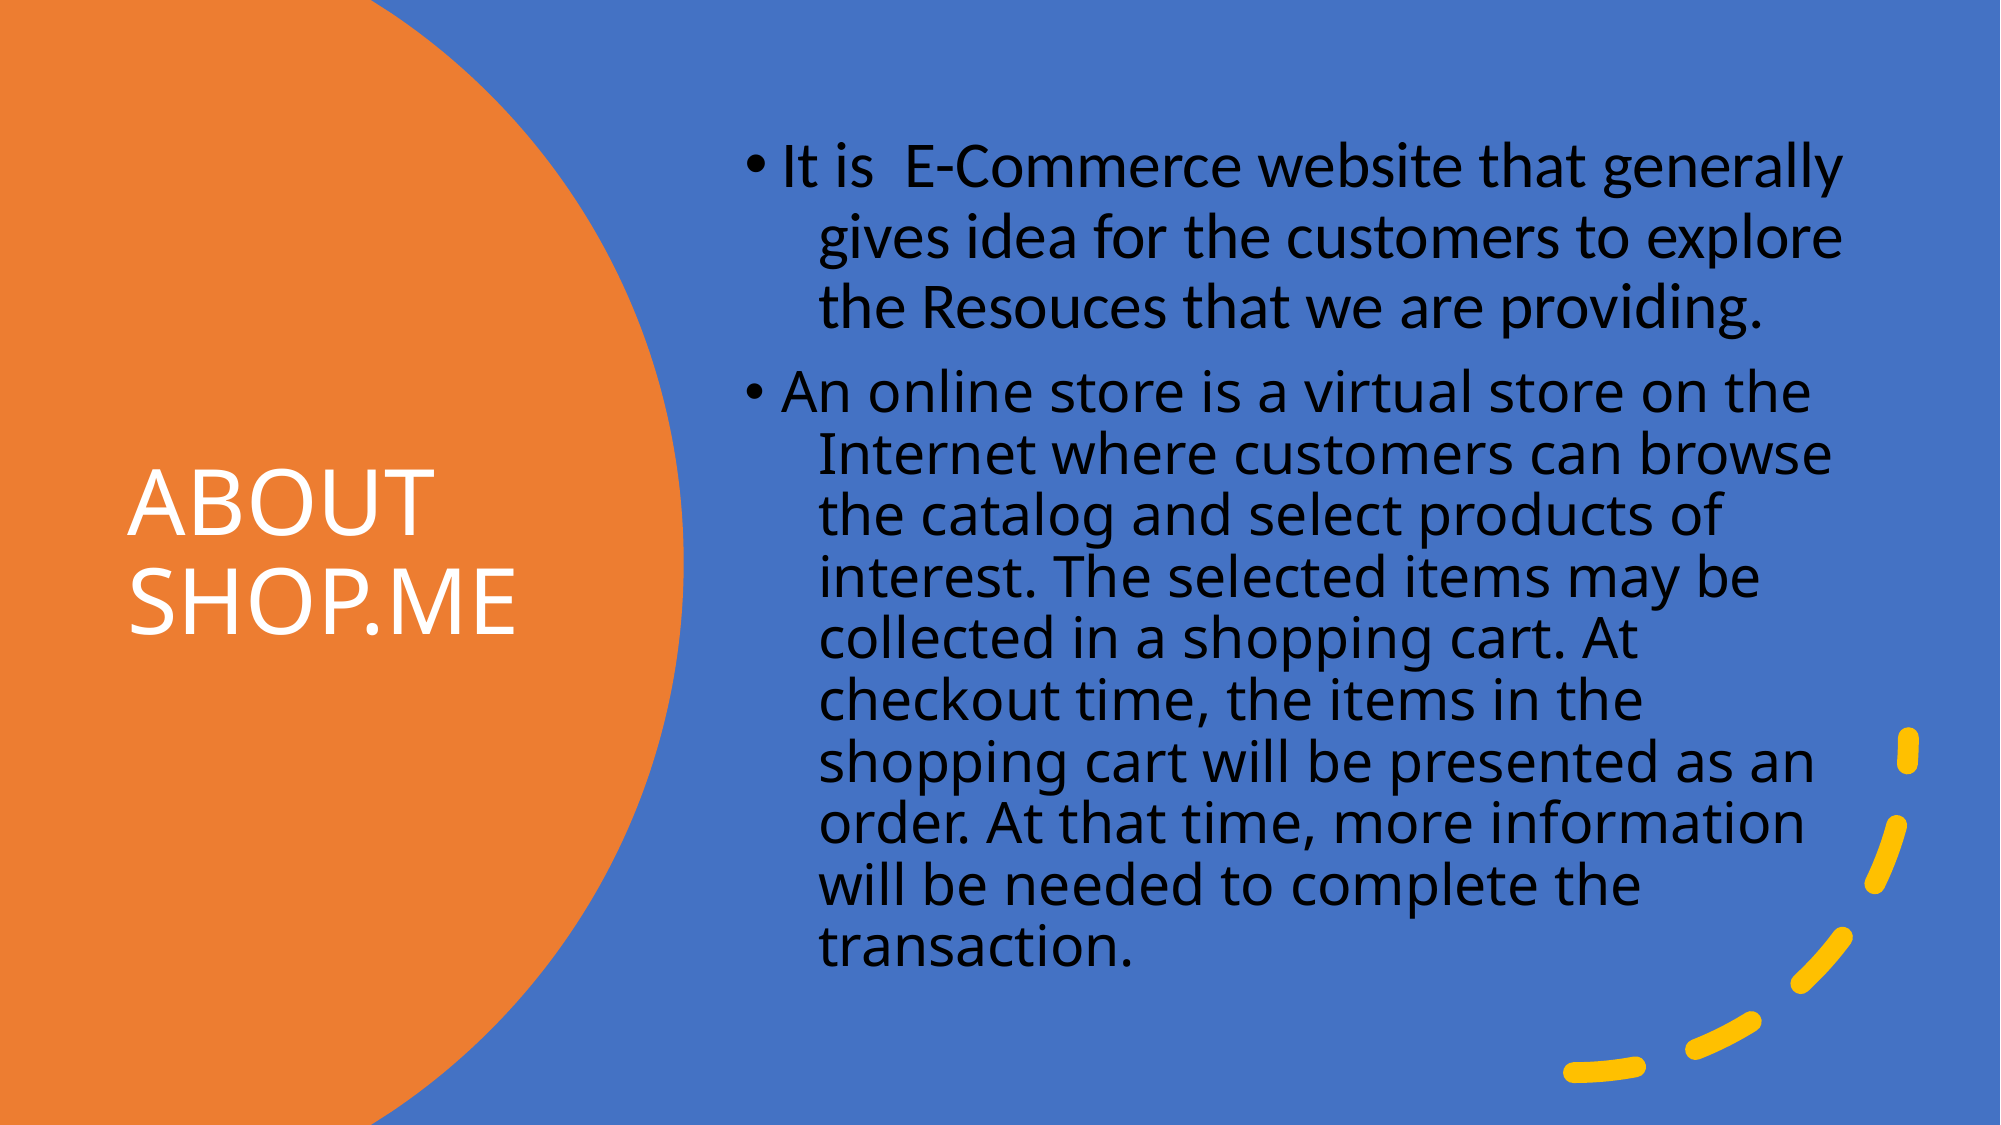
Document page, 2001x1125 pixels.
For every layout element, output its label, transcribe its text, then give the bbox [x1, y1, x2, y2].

text_box [0, 0, 2000, 1125]
list It is E-Commerce website that generally gives idea for the customers to explore the Resouces that we are providing. An online store is a virtual store on the Internet where customers can browse the catalog and select products of interest. The selected items may be collected in a shopping cart. At checkout time, the items in the shopping cart will be presented as an order. At that time, more information will be needed to complete the transaction. [729, 97, 1863, 1014]
title ABOUT SHOP.ME [112, 189, 638, 922]
